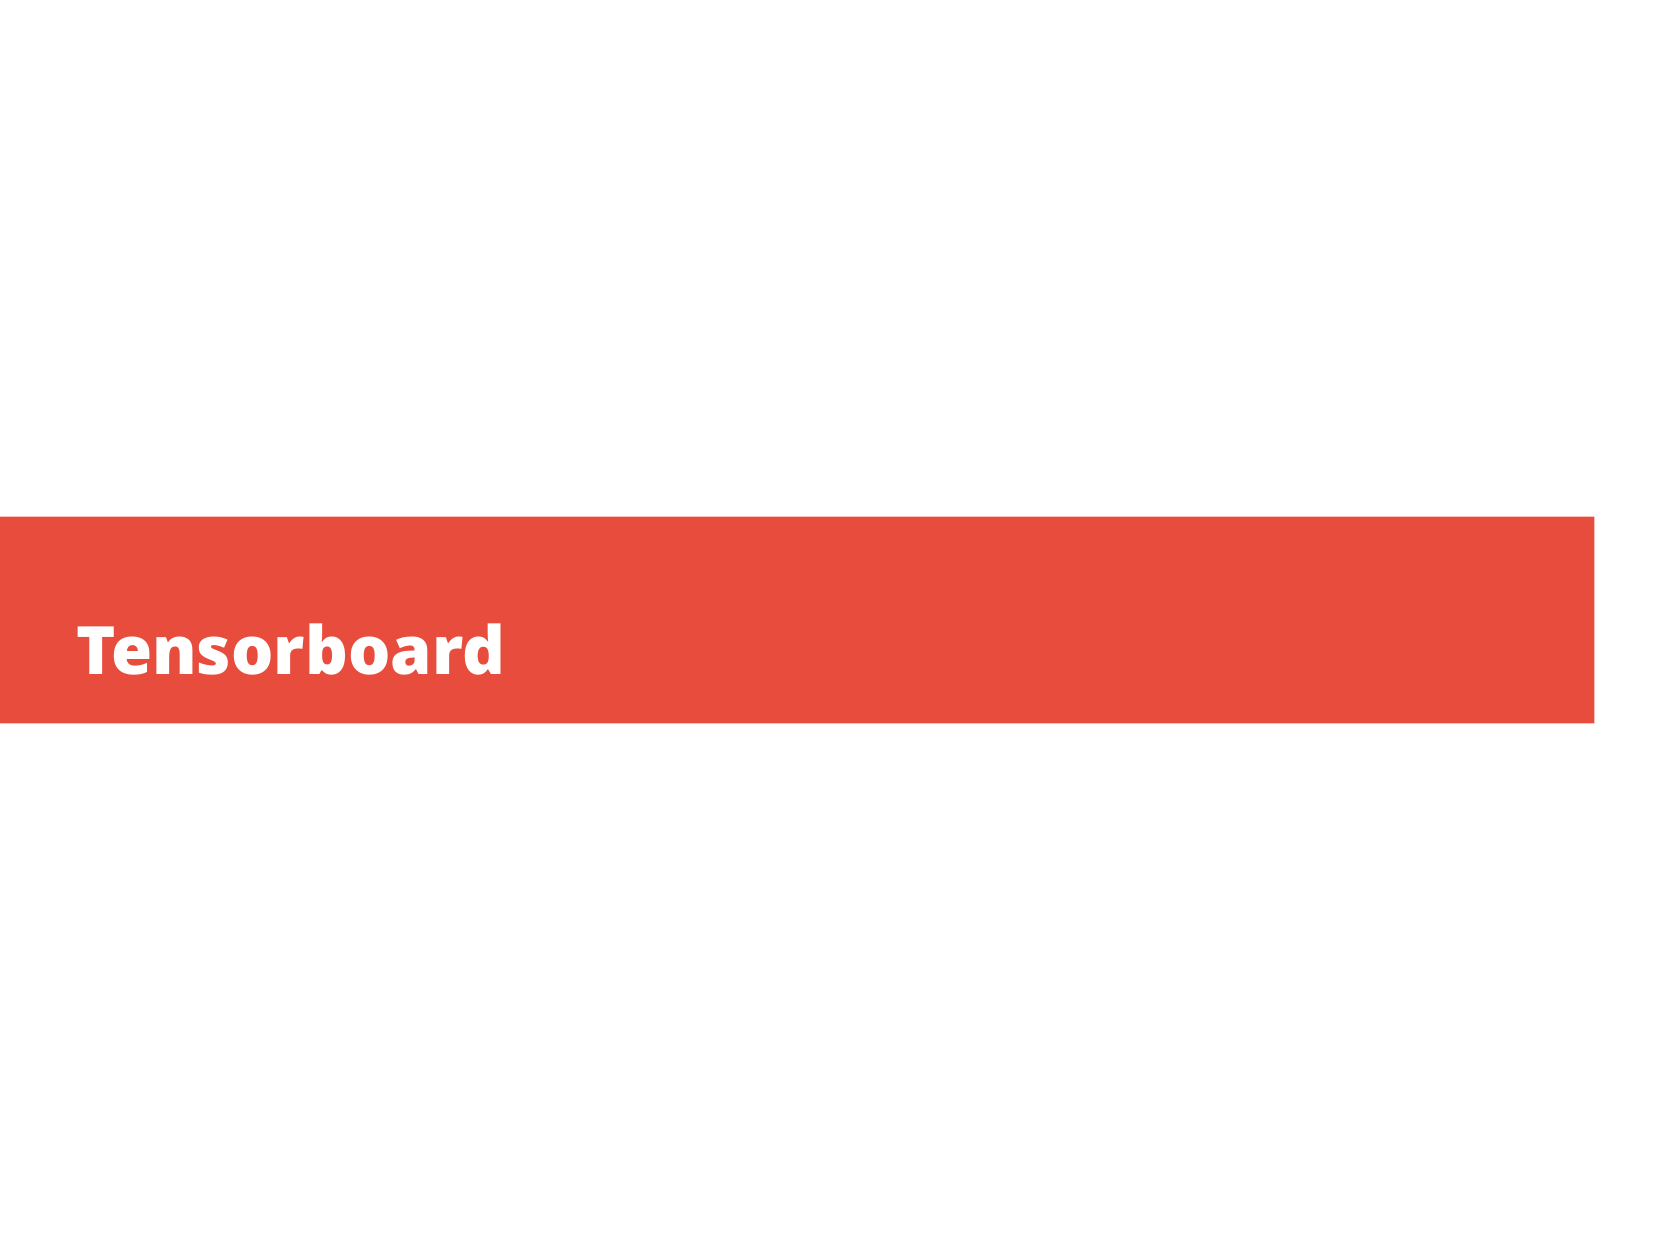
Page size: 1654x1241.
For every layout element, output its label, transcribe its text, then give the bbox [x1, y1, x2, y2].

title Tensorboard [59, 546, 1595, 694]
